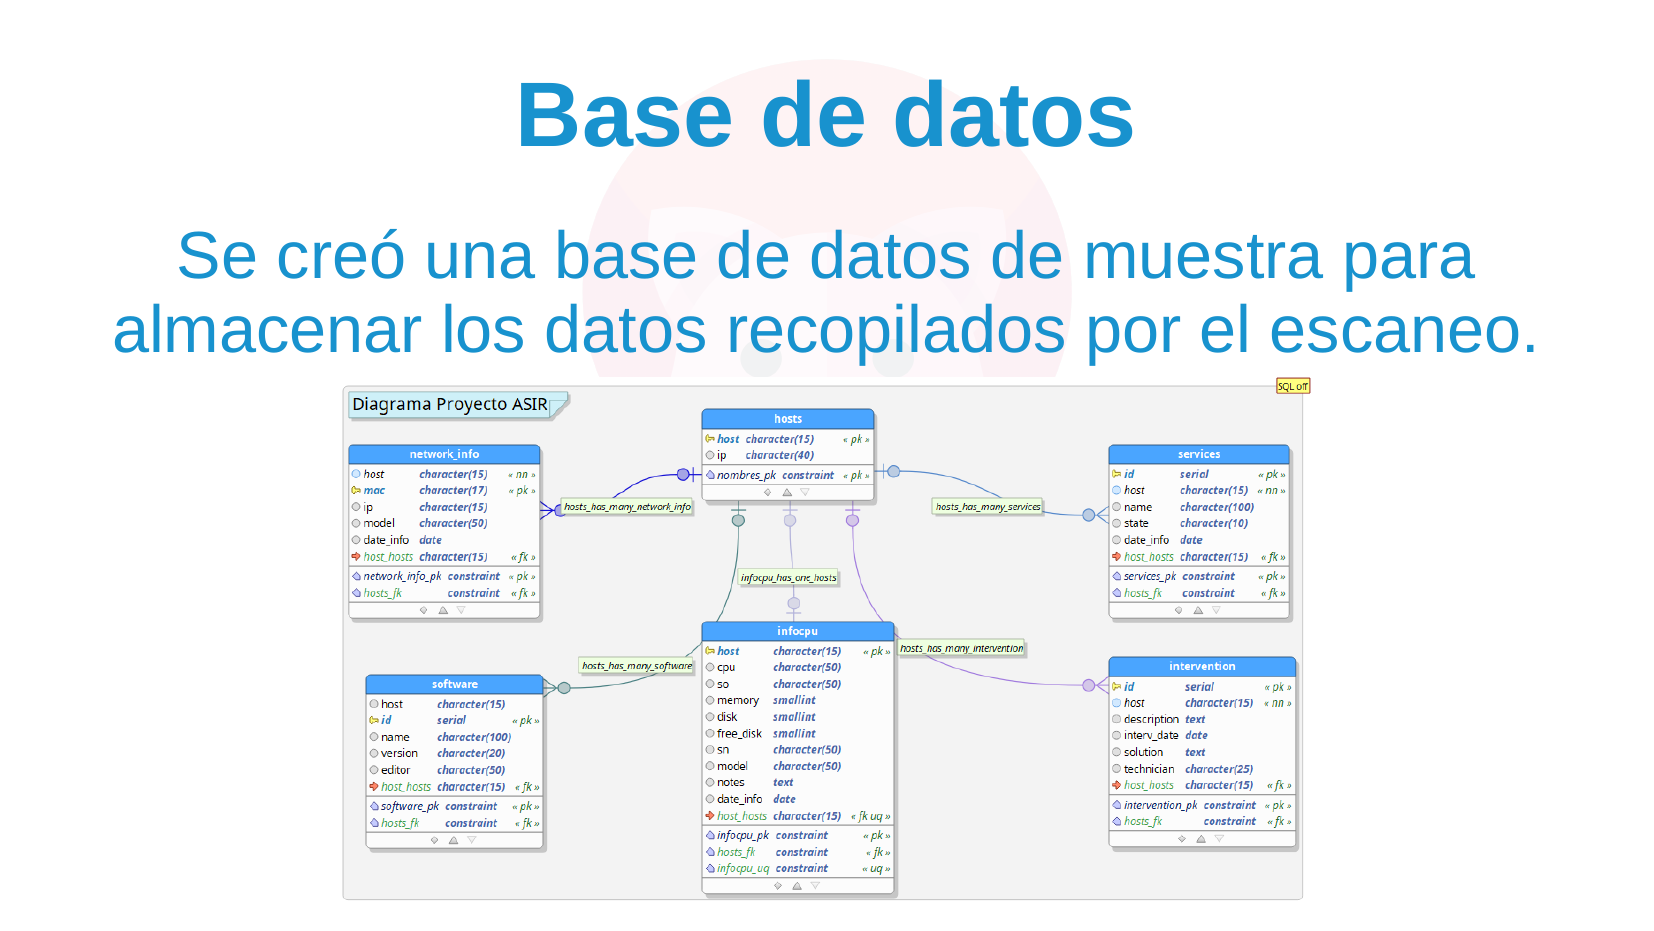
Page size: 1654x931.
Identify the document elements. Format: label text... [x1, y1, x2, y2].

subtitle Se creó una base de datos de muestra para almacenar los datos recopilados por el escaneo. [82, 217, 1571, 758]
title Base de datos [82, 37, 1571, 193]
picture [334, 377, 1319, 922]
